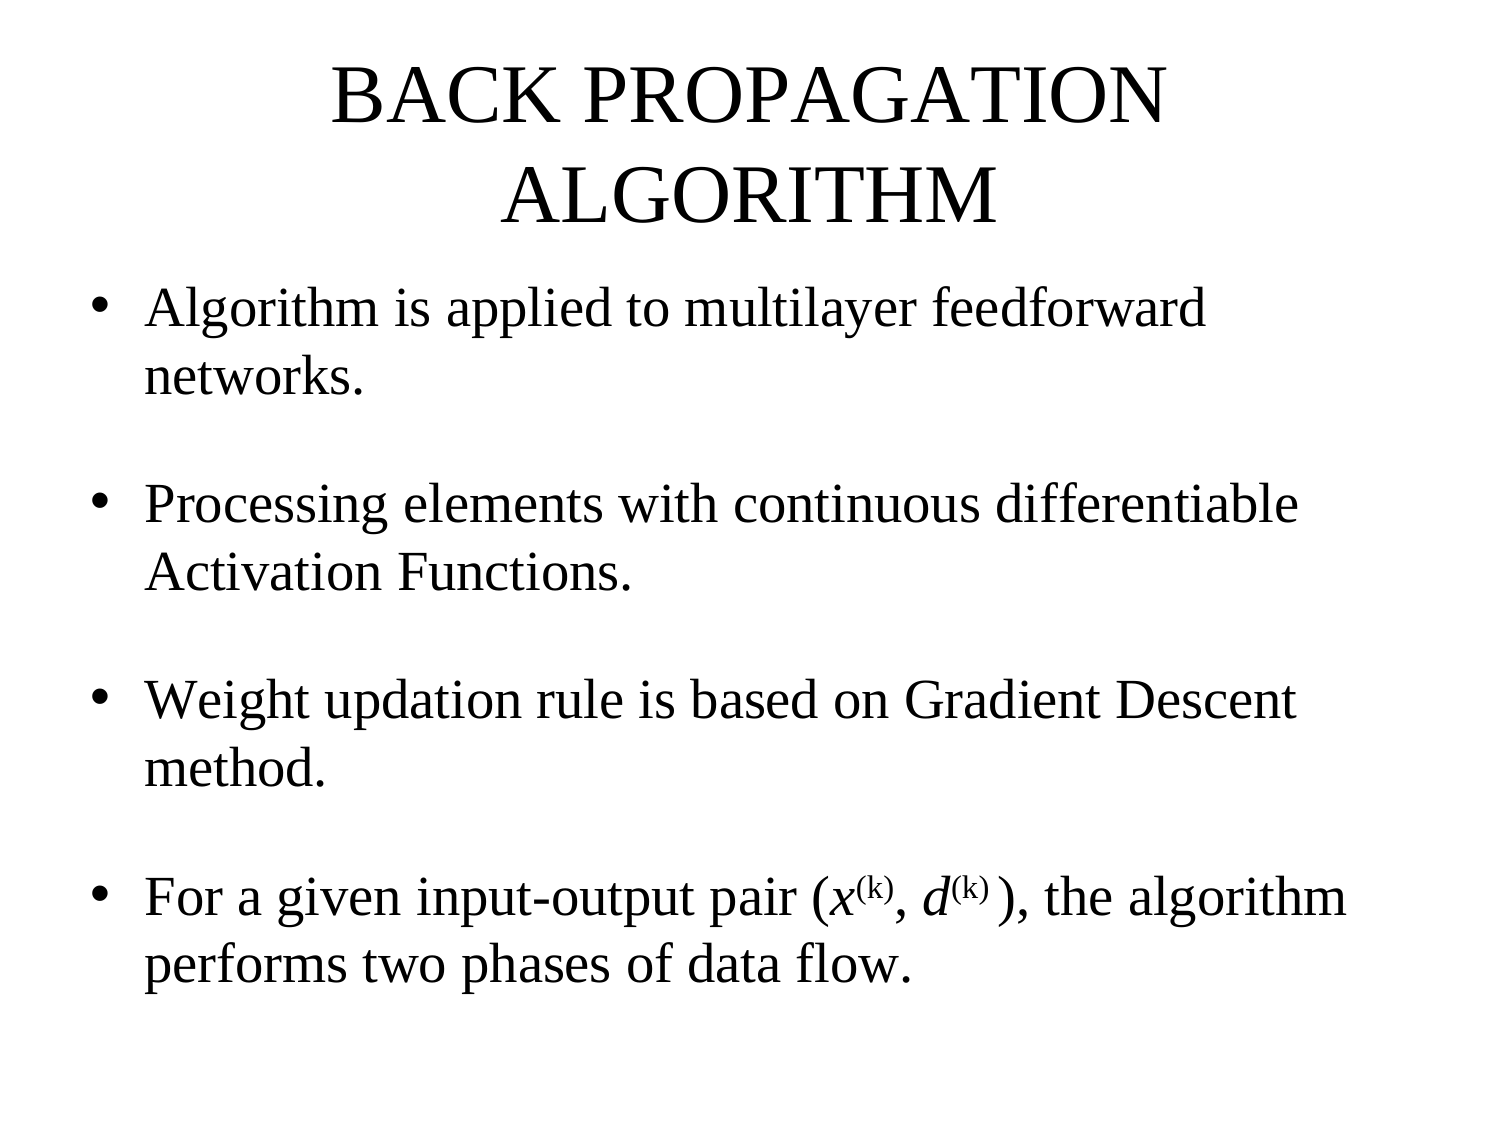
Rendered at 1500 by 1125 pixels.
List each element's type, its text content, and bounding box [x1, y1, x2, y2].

list Algorithm is applied to multilayer feedforward networks. Processing elements with continuous differentiable Activation Functions. Weight updation rule is based on Gradient Descent method. For a given input-output pair (x(k), d(k) ), the algorithm performs two phases of data flow. [75, 262, 1426, 1005]
title BACK PROPAGATION ALGORITHM [75, 45, 1426, 233]
